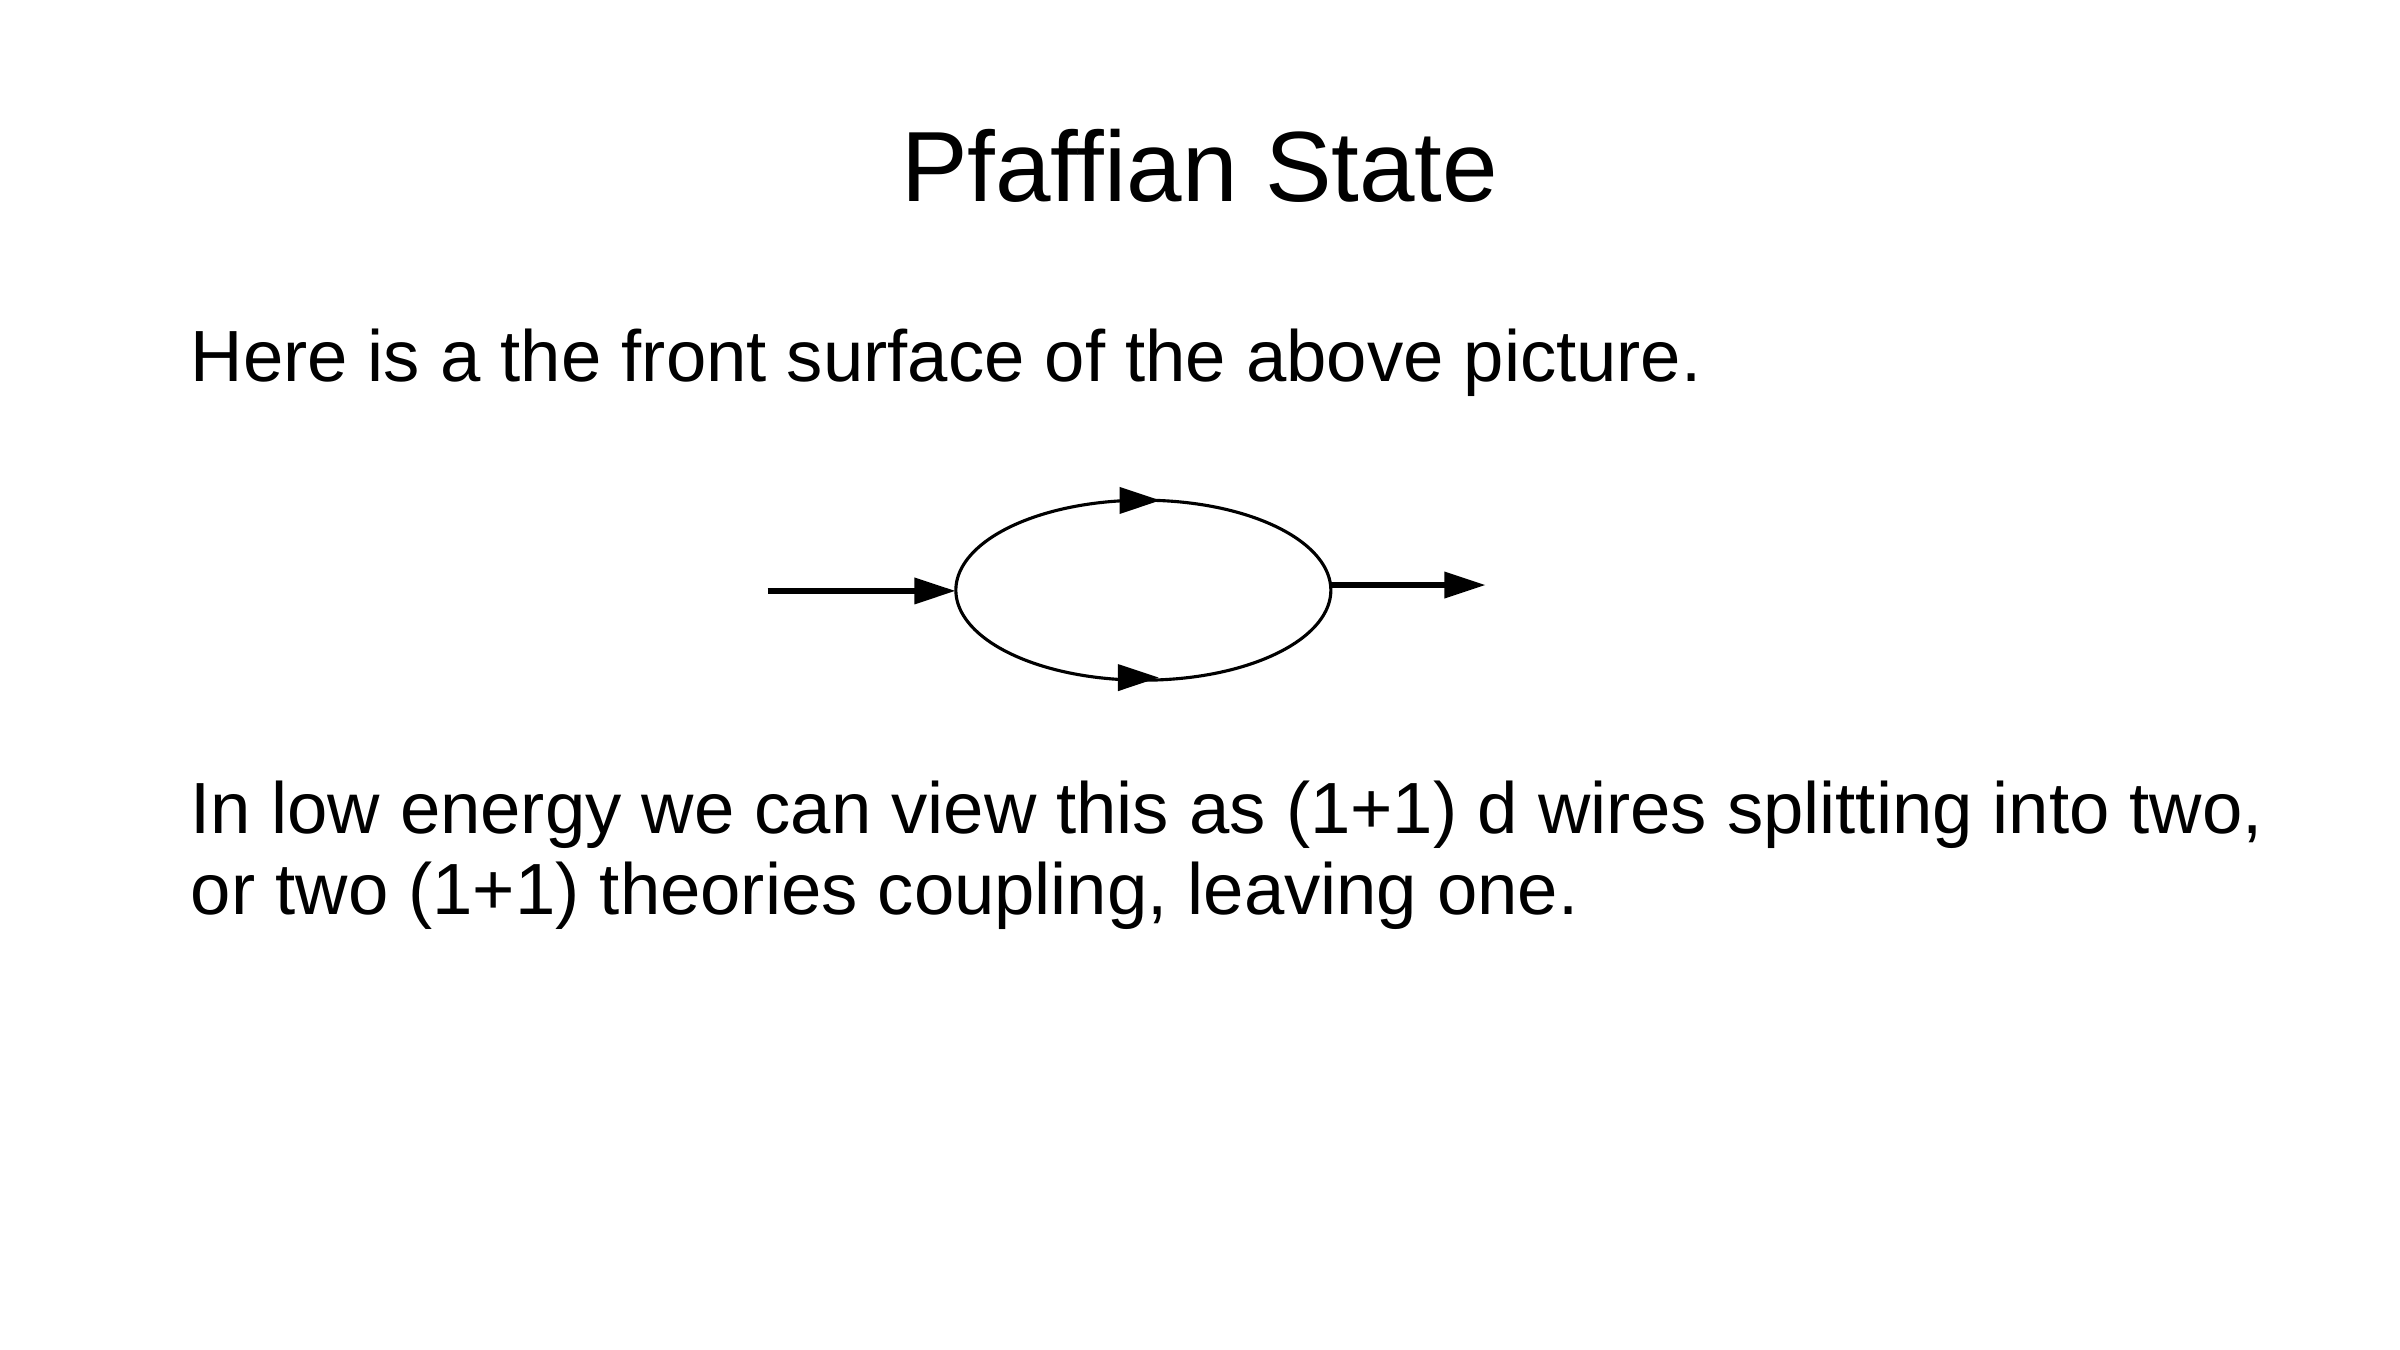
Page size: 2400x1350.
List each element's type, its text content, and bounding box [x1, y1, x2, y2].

title Pfaffian State [120, 53, 2280, 280]
text_box [955, 500, 1331, 681]
list Here is a the front surface of the above picture. In low energy we can view this as (1+1) d wires splitting into two, or two (1+1) theories coupling, leaving one. [120, 315, 2280, 1207]
